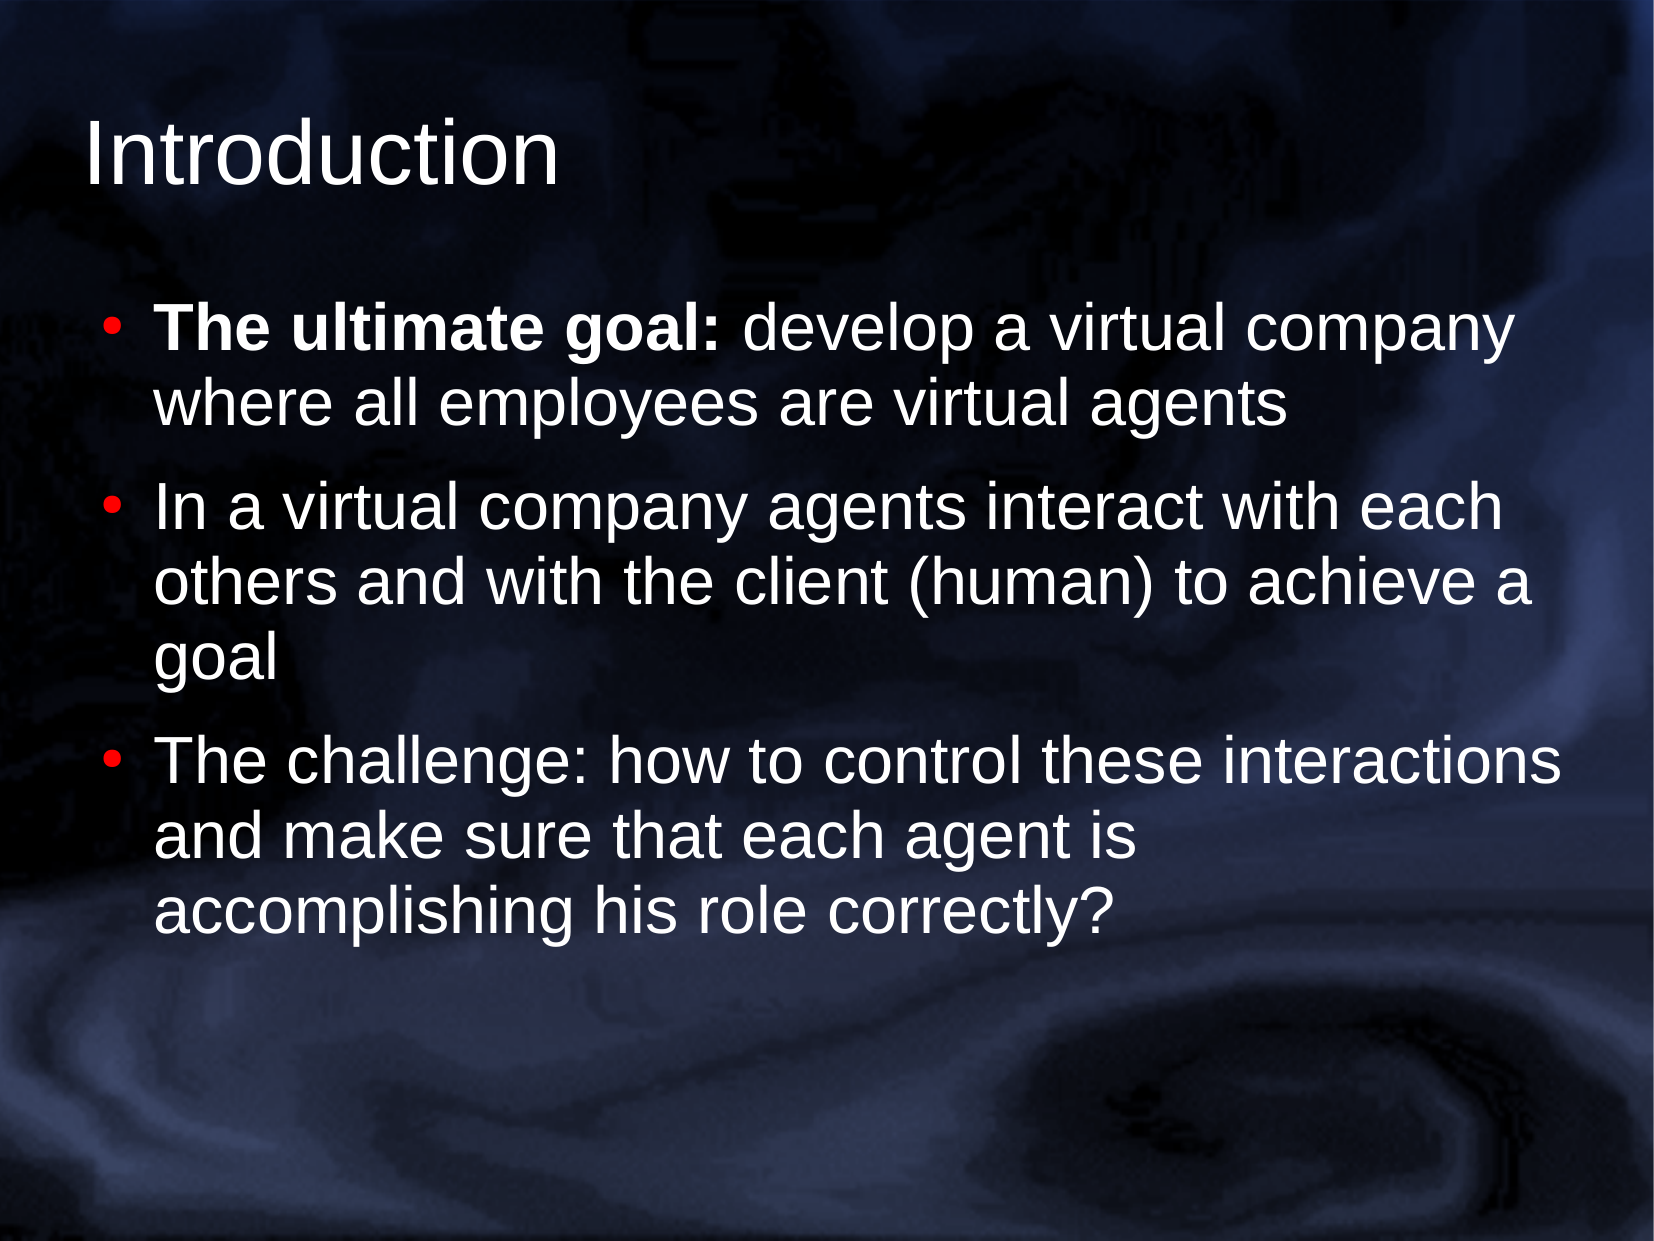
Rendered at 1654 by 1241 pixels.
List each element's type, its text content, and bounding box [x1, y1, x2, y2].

picture [0, 0, 1654, 1241]
list The ultimate goal: develop a virtual company where all employees are virtual agents In a virtual company agents interact with each others and with the client (human) to achieve a goal The challenge: how to control these interactions and make sure that each agent is accomplishing his role correctly? [82, 290, 1571, 1109]
title Introduction [82, 49, 1571, 257]
